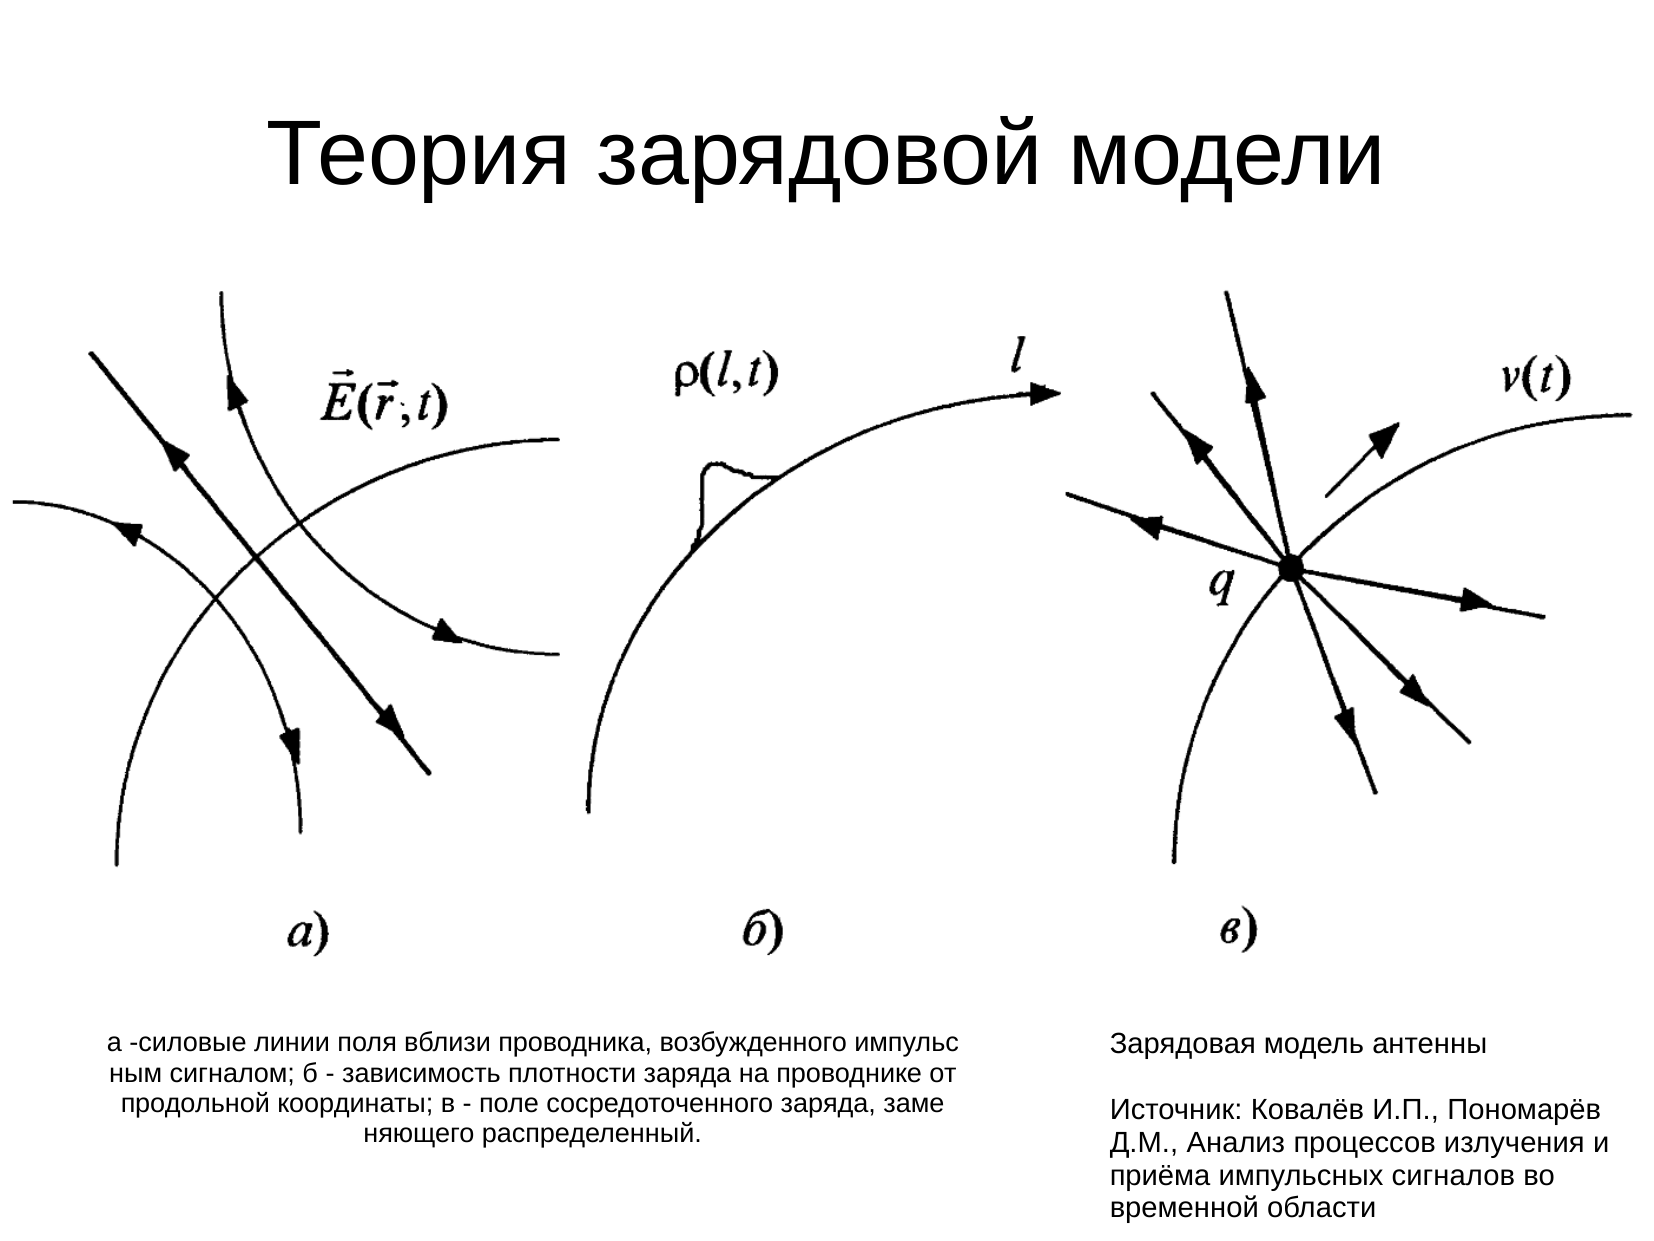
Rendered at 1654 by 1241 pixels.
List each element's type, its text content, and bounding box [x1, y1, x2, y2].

text_box а -силовые линии поля вблизи проводника, возбужденного импульс­ным сигналом; б - зависимость плотности заряда на проводнике от продольной координаты; в - поле сосредоточенного заряда, заме­няющего распределенный. [75, 1020, 991, 1156]
text_box Зарядовая модель антенны Источник: Ковалёв И.П., Пономарёв Д.М., Анализ процессов излучения и приёма импульсных сигналов во временной области [1095, 1020, 1636, 1231]
title Теория зарядовой модели [82, 49, 1571, 224]
picture [0, 224, 1654, 1000]
